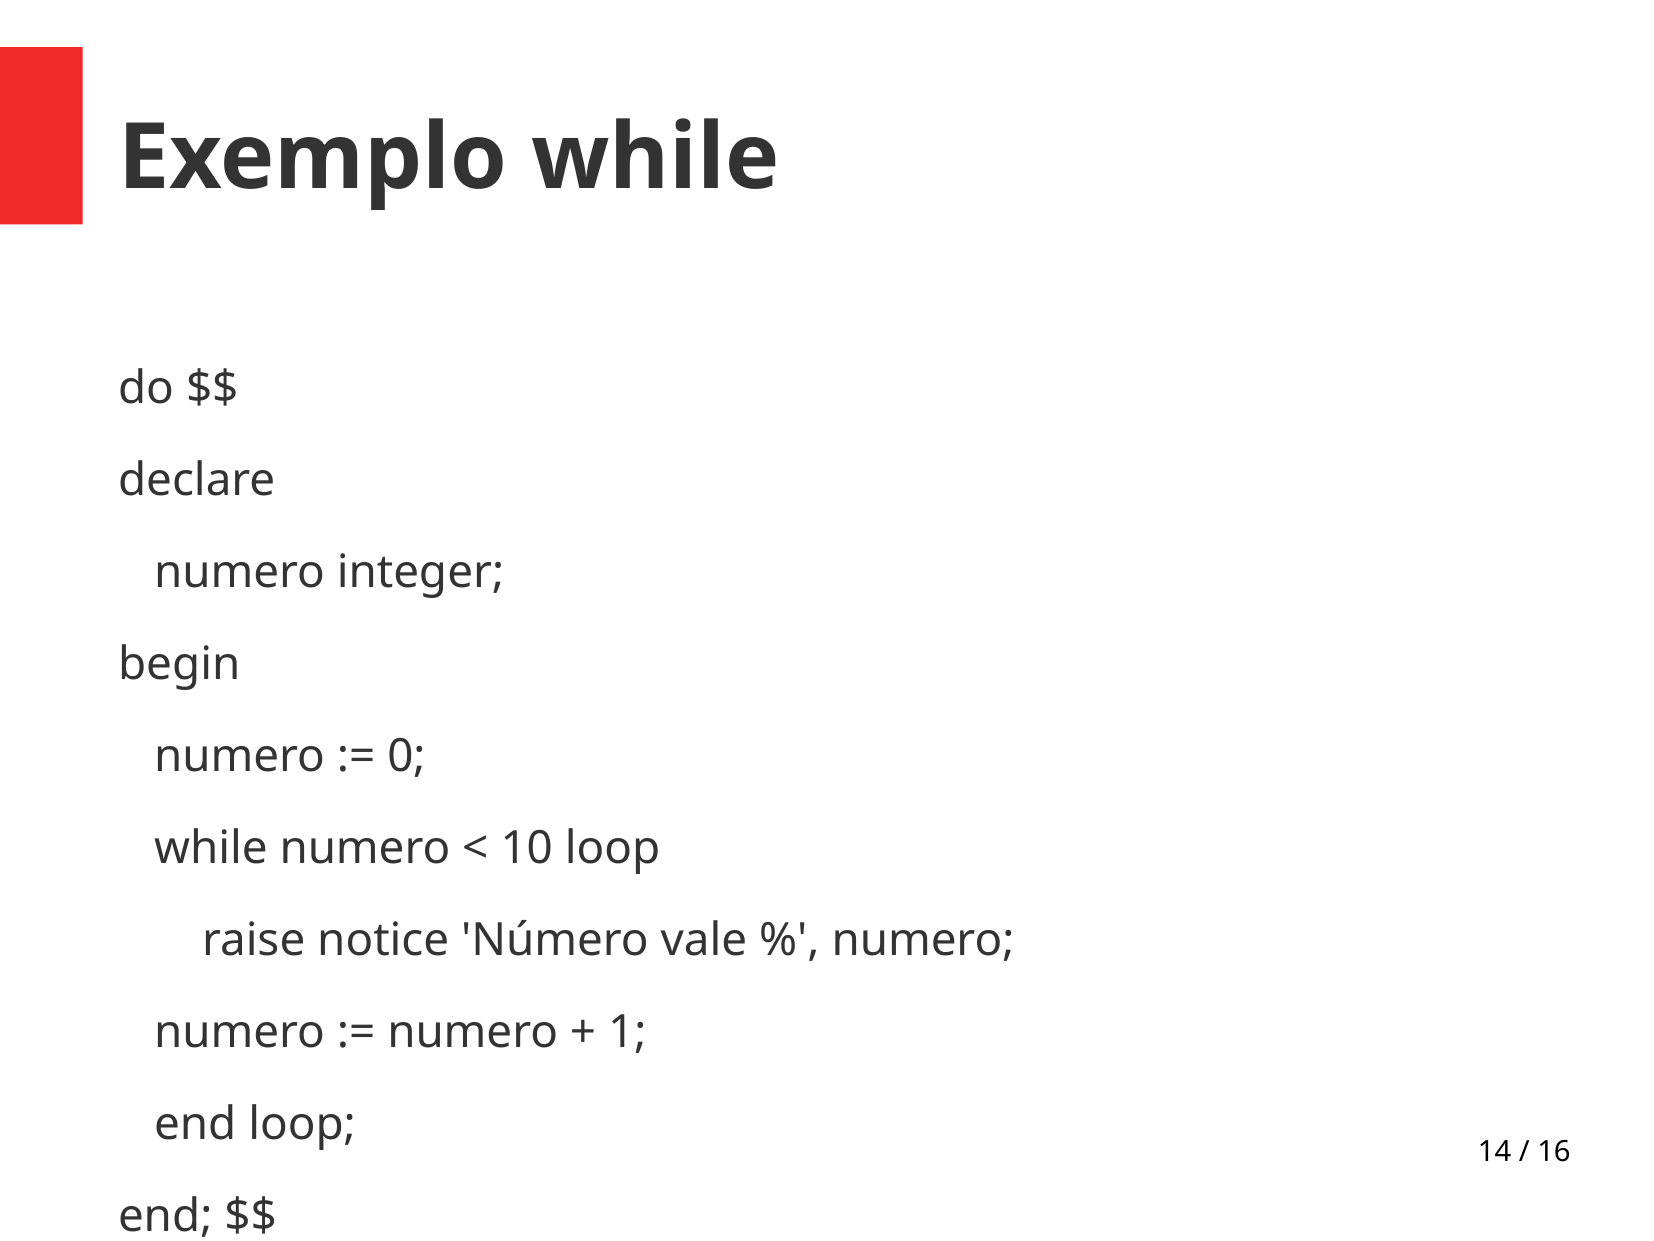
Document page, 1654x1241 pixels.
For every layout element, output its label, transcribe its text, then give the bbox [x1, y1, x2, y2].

title Exemplo while [118, 49, 1571, 257]
list do $$ declare numero integer; begin numero := 0; while numero < 10 loop raise notice 'Número vale %', numero; numero := numero + 1; end loop; end; $$ [118, 354, 1536, 1074]
